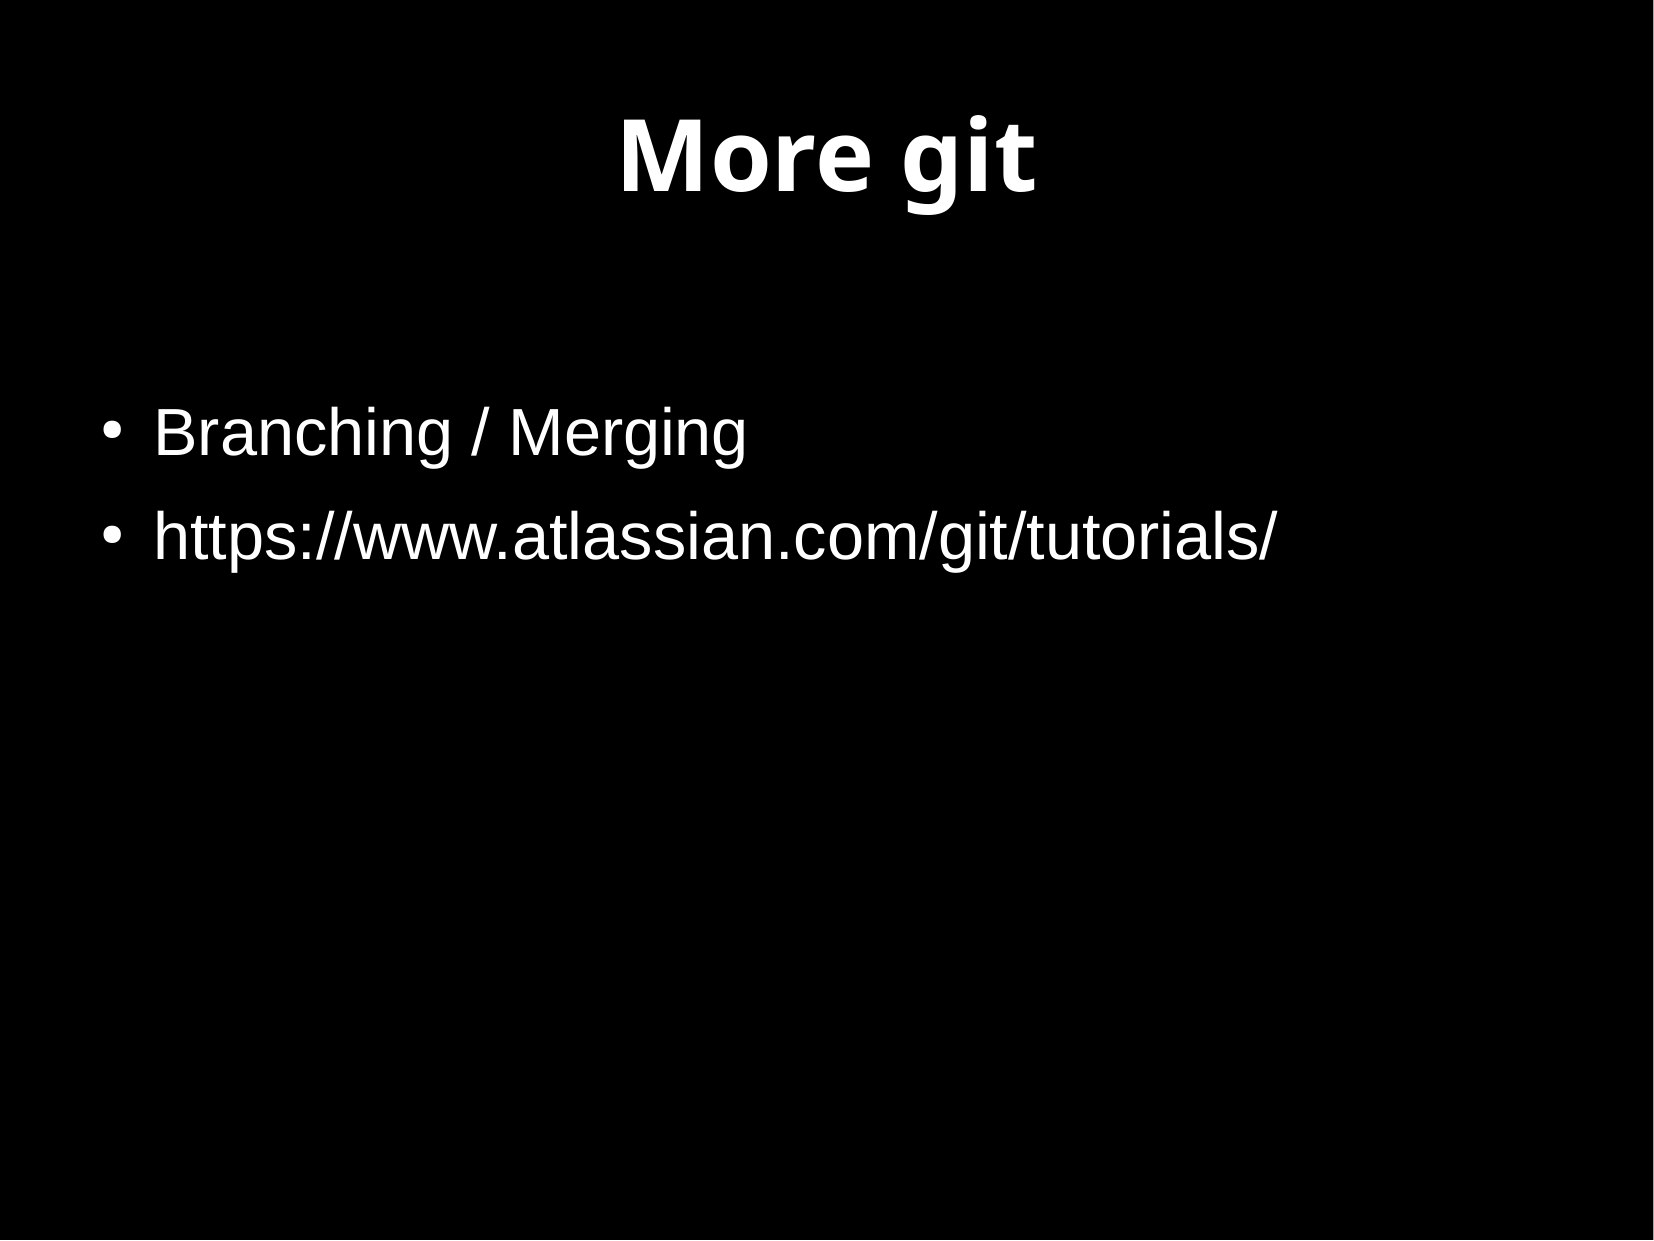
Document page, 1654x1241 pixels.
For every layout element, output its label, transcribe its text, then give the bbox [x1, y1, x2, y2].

title More git [82, 49, 1571, 257]
list Branching / Merging https://www.atlassian.com/git/tutorials/ [82, 290, 1571, 1010]
